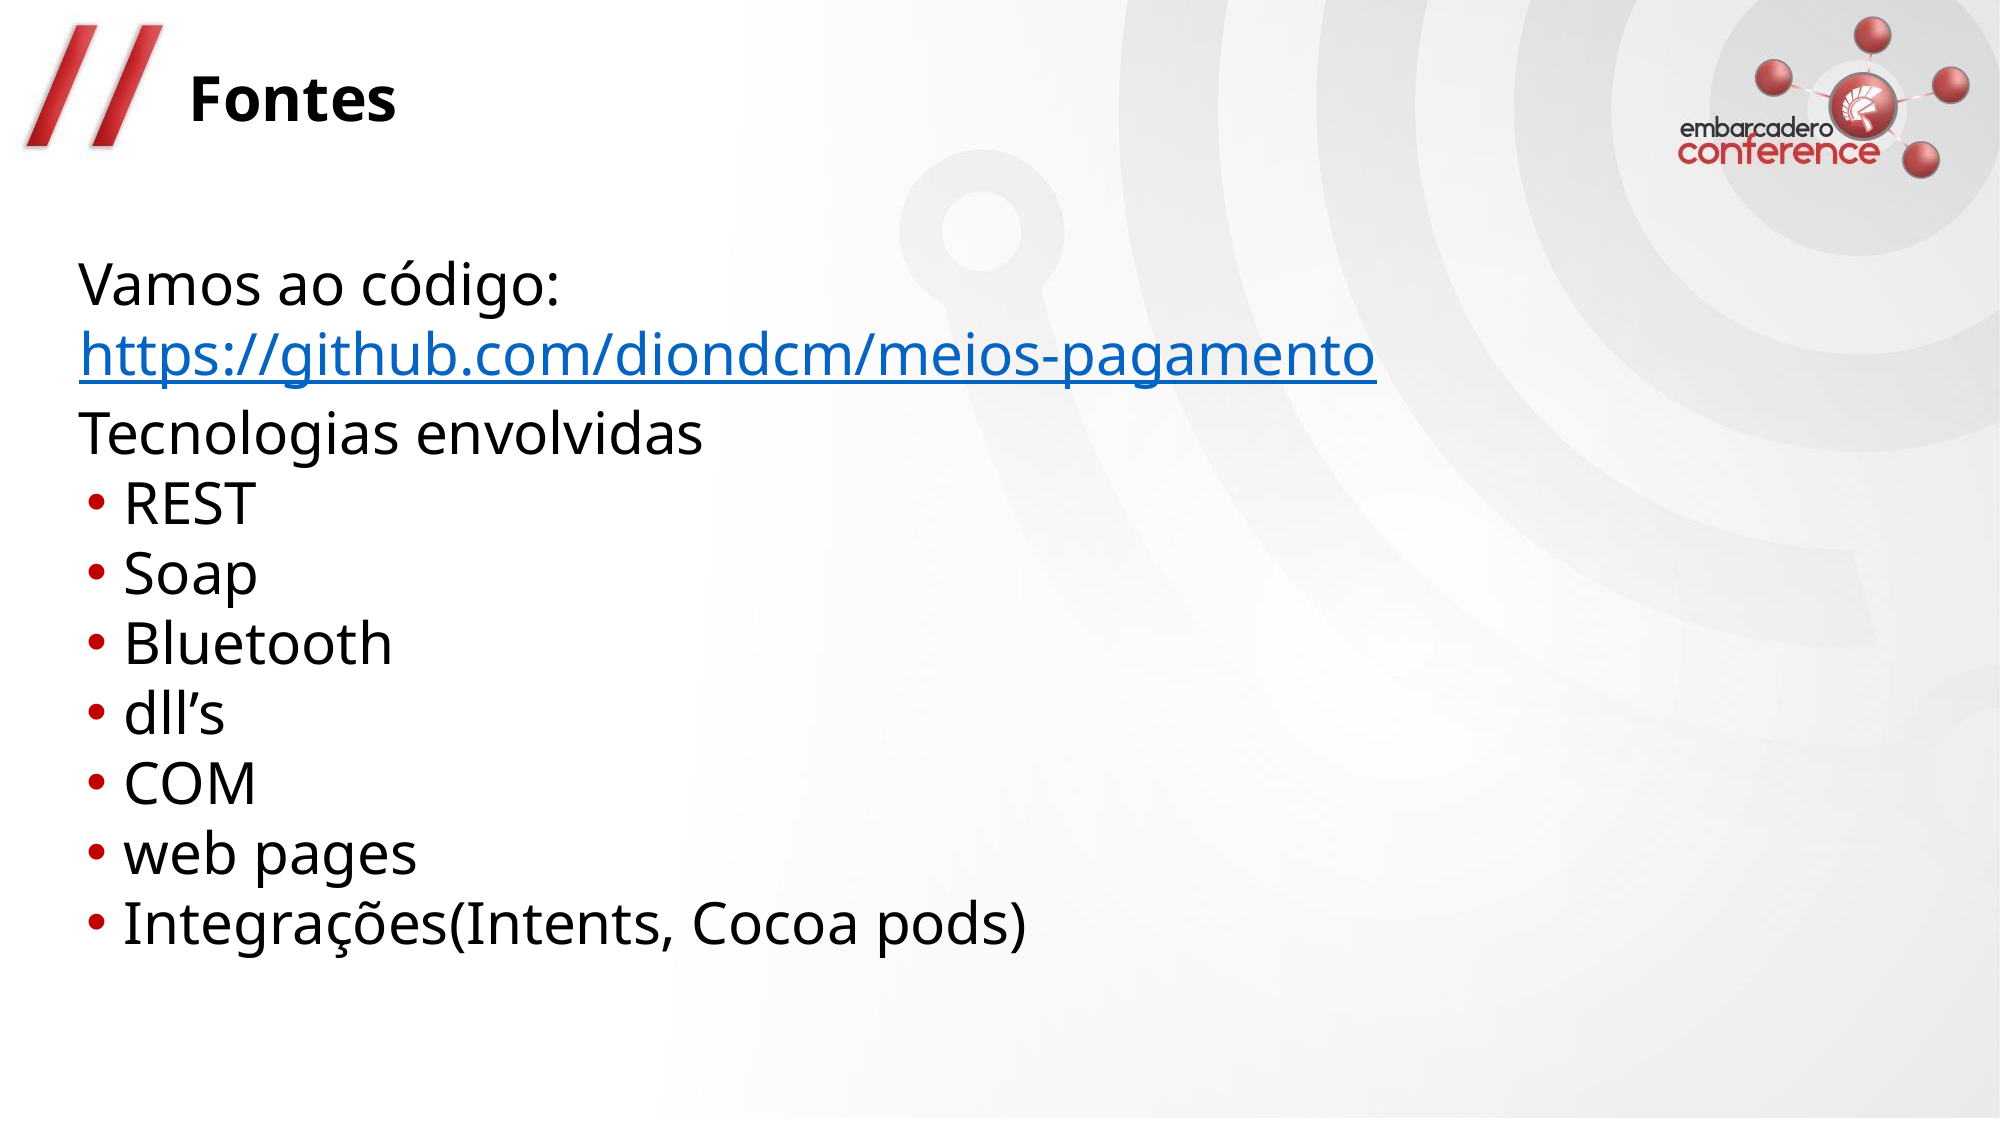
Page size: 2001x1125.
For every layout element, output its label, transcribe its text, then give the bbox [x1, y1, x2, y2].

list Vamos ao código: https://github.com/diondcm/meios-pagamento Tecnologias envolvidas REST Soap Bluetooth dll’s COM web pages Integrações(Intents, Cocoa pods) [33, 232, 1970, 1100]
picture [0, 0, 2000, 1118]
title Fontes [174, 49, 1636, 145]
